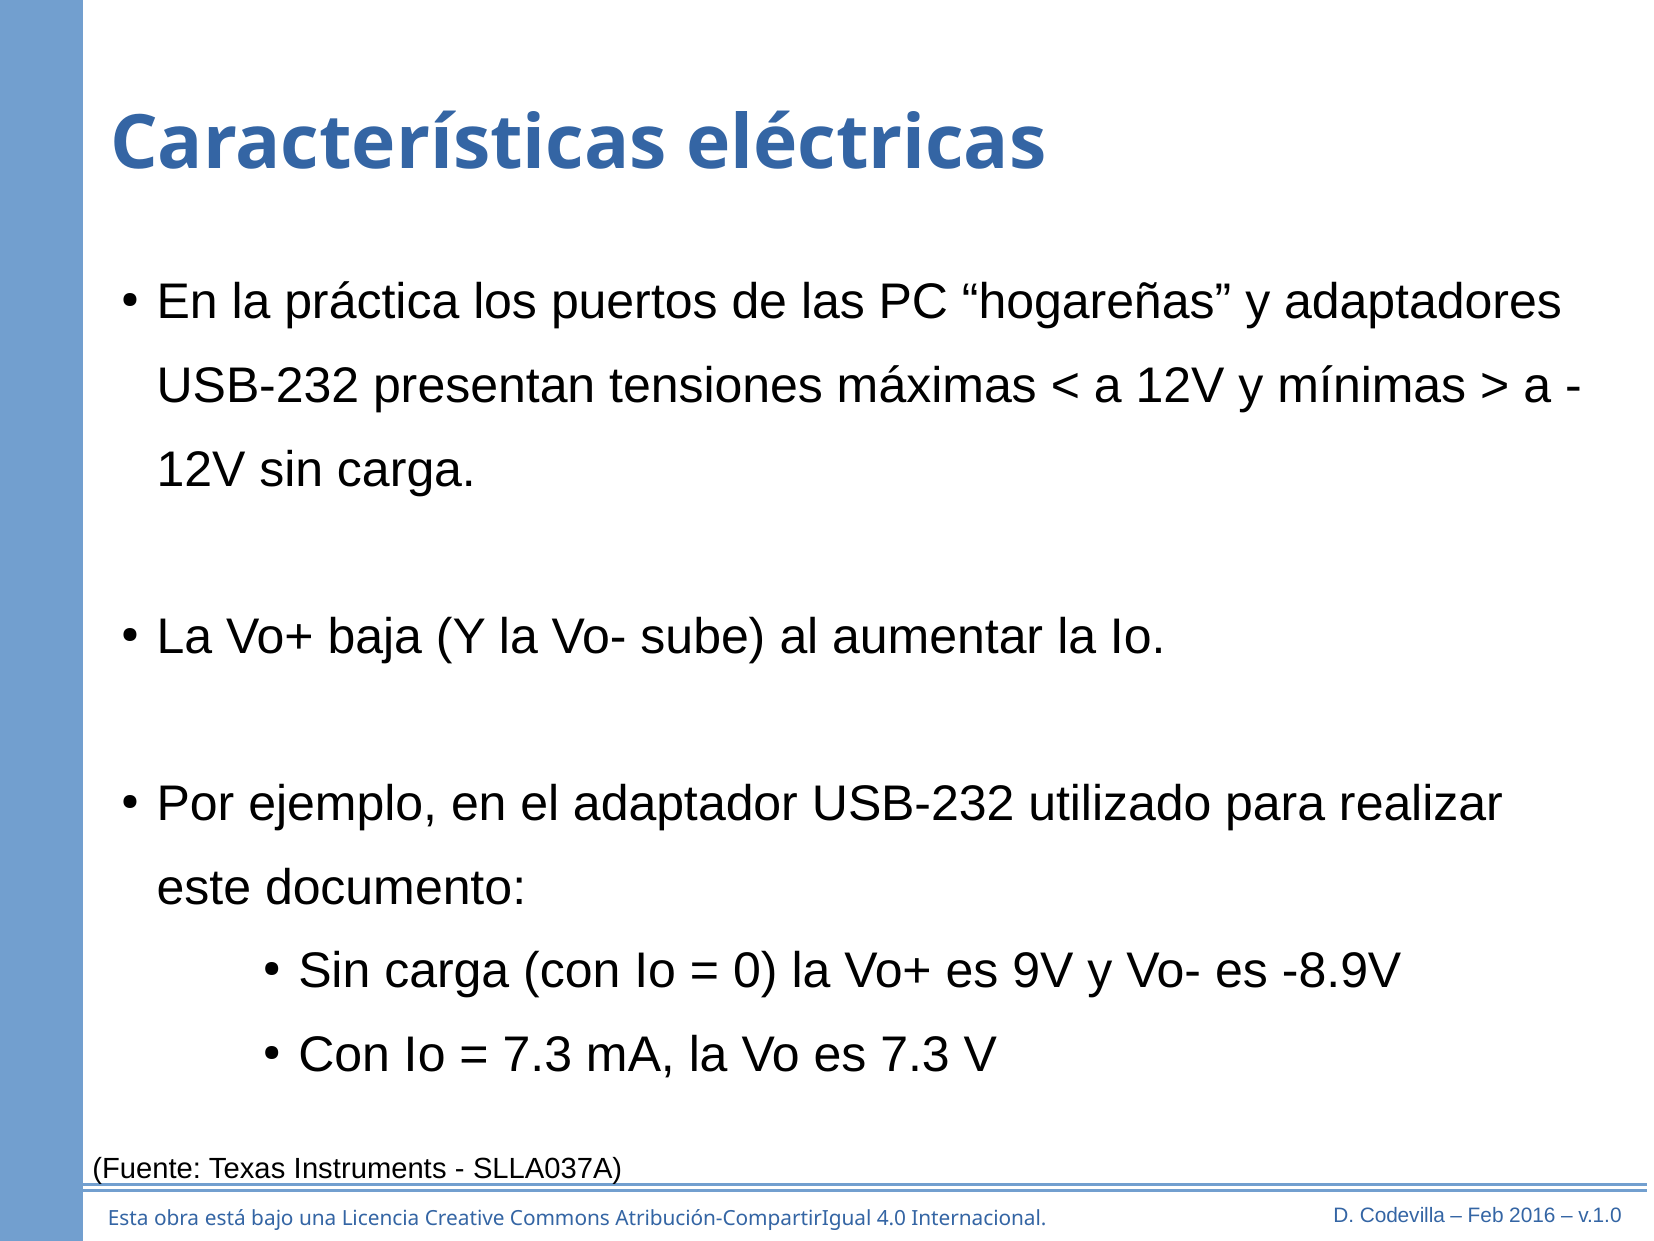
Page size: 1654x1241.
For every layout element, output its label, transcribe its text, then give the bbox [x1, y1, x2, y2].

text_box (Fuente: Texas Instruments - SLLA037A) [77, 1144, 638, 1192]
text_box En la práctica los puertos de las PC “hogareñas” y adaptadores USB-232 presentan tensiones máximas < a 12V y mínimas > a -12V sin carga. La Vo+ baja (Y la Vo- sube) al aumentar la Io. Por ejemplo, en el adaptador USB-232 utilizado para realizar este documento: Sin carga (con Io = 0) la Vo+ es 9V y Vo- es -8.9V Con Io = 7.3 mA, la Vo es 7.3 V [106, 238, 1621, 1069]
text_box Características eléctricas [95, 30, 1653, 133]
